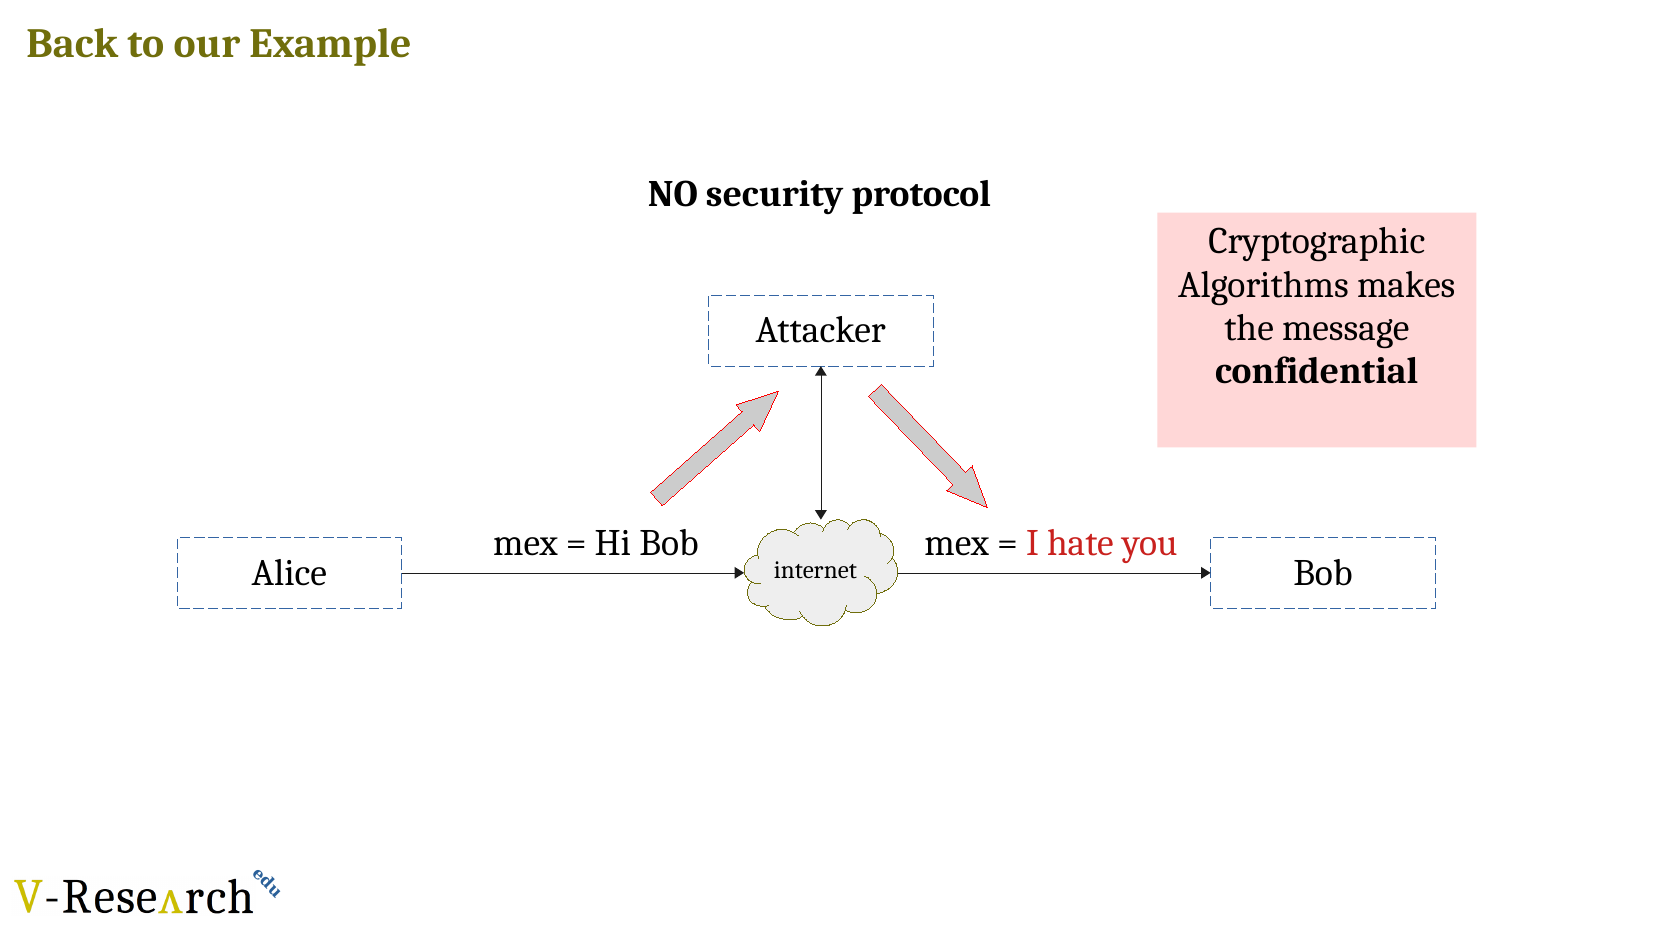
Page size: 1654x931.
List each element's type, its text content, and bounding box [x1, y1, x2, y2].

text_box mex = I hate you [909, 513, 1201, 573]
text_box Cryptographic Algorithms makes the message confidential [1157, 212, 1477, 448]
text_box NO security protocol [633, 165, 1016, 225]
text_box Back to our Example [11, 12, 1193, 77]
text_box edu [222, 847, 333, 931]
text_box mex = Hi Bob [478, 513, 721, 573]
text_box [868, 384, 988, 508]
text_box Alice [177, 537, 402, 609]
text_box [650, 391, 779, 506]
text_box Bob [1210, 537, 1436, 609]
text_box internet [744, 519, 898, 626]
text_box Attacker [708, 295, 934, 367]
picture [11, 876, 255, 916]
